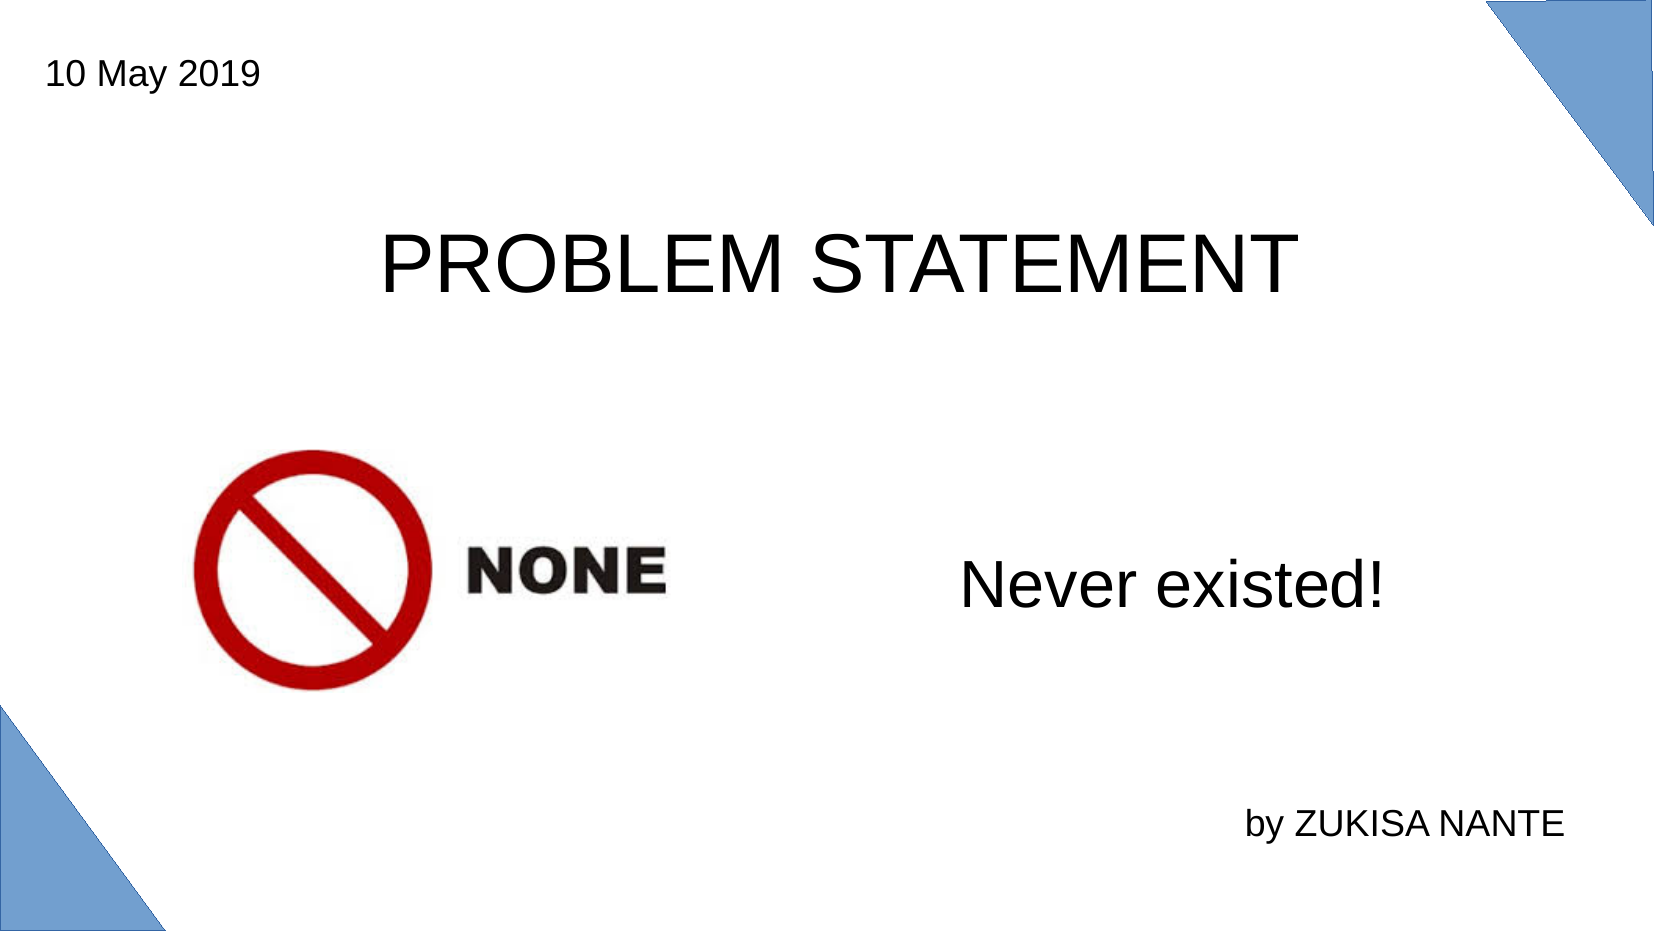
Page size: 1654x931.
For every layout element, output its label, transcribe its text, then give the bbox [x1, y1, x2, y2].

text_box [1080, 795, 1654, 866]
text_box 10 May 2019 [30, 45, 421, 102]
text_box [0, 705, 166, 931]
text_box Never existed! [945, 540, 1501, 630]
text_box PROBLEM STATEMENT [90, 210, 1591, 361]
picture [182, 449, 691, 693]
text_box by ZUKISA NANTE [1230, 795, 1621, 852]
text_box [1486, 0, 1654, 226]
